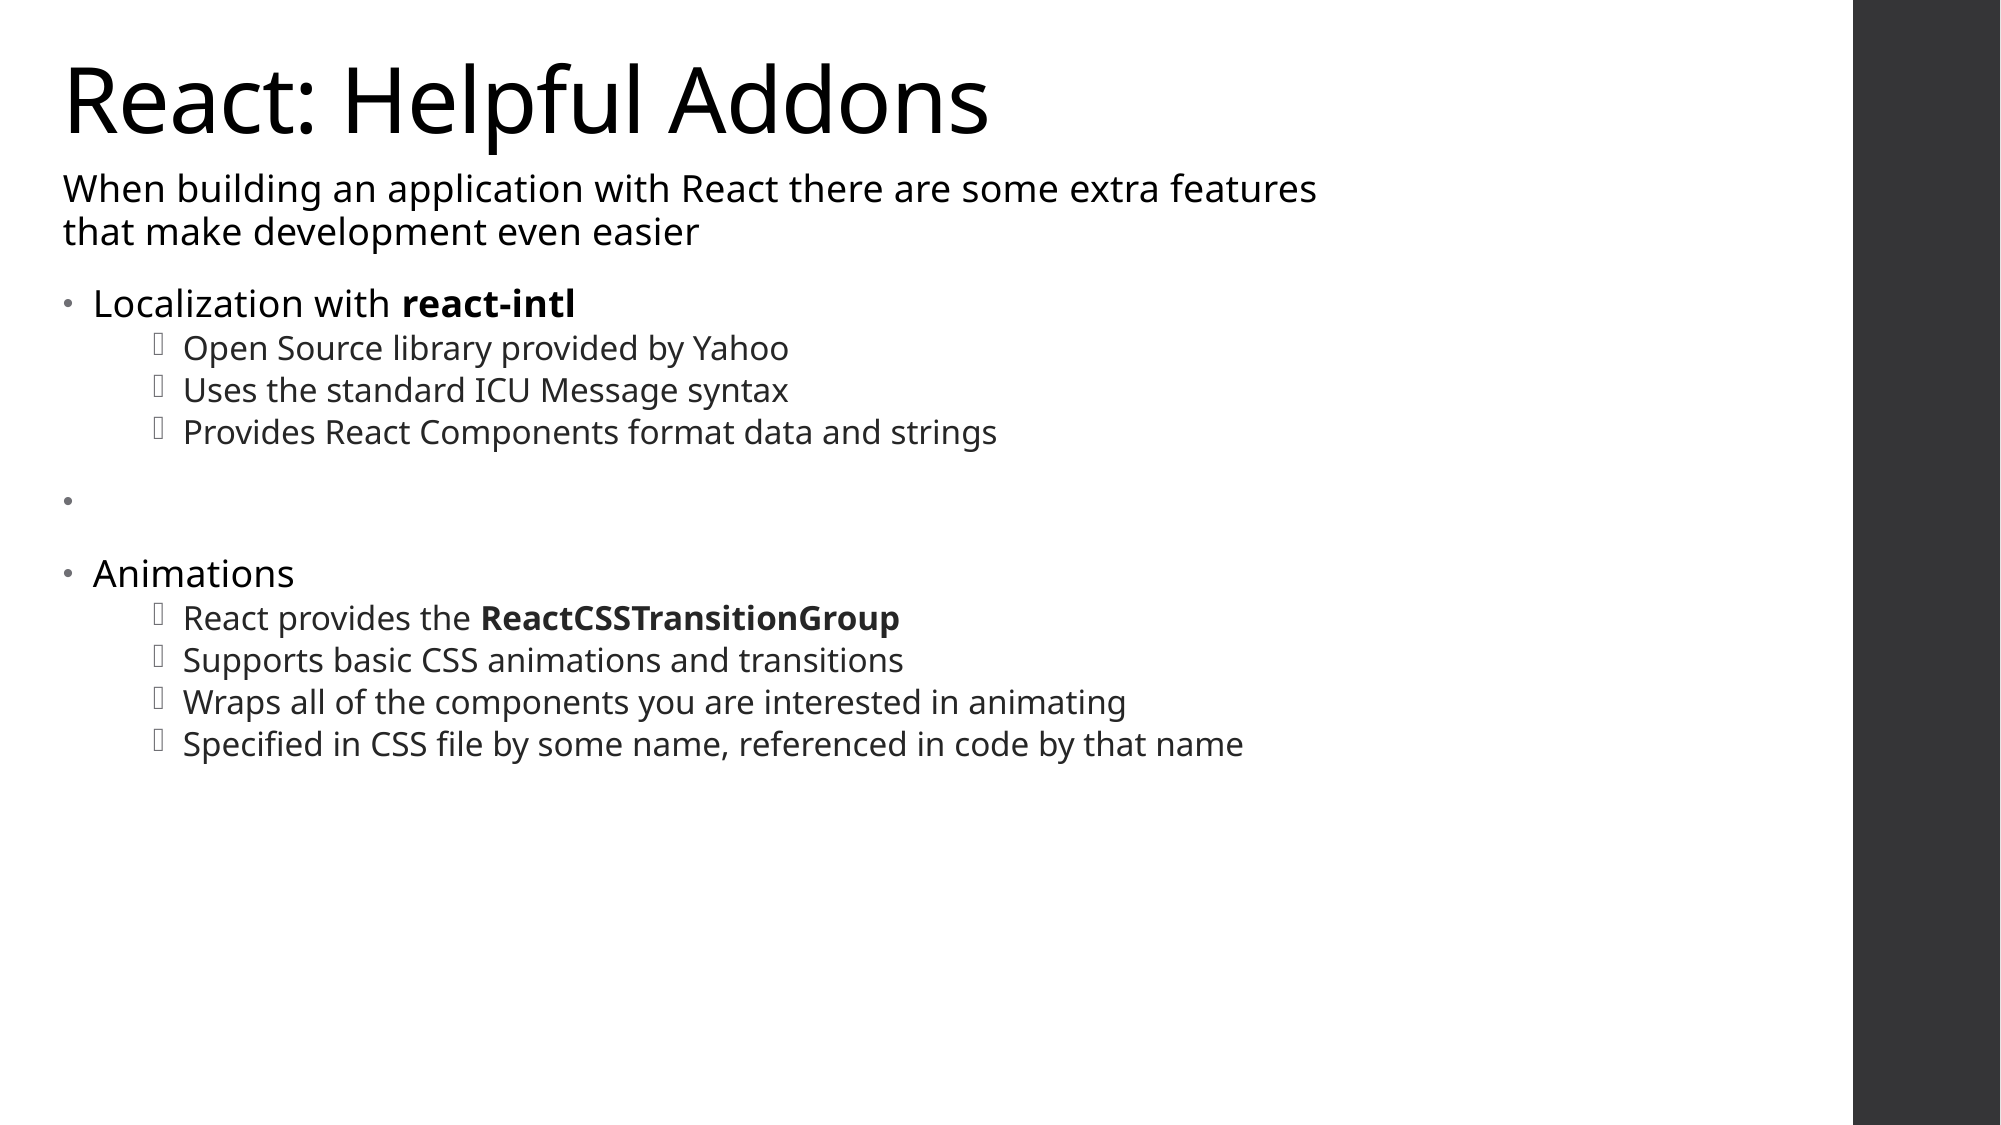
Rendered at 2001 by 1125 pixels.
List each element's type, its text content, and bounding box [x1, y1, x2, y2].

text_box React: Helpful Addons [47, 45, 1638, 161]
list When building an application with React there are some extra features that make development even easier Localization with react-intl Open Source library provided by Yahoo Uses the standard ICU Message syntax Provides React Components format data and strings Animations React provides the ReactCSSTransitionGroup Supports basic CSS animations and transitions Wraps all of the components you are interested in animating Specified in CSS file by some name, referenced in code by that name [47, 161, 1361, 1081]
